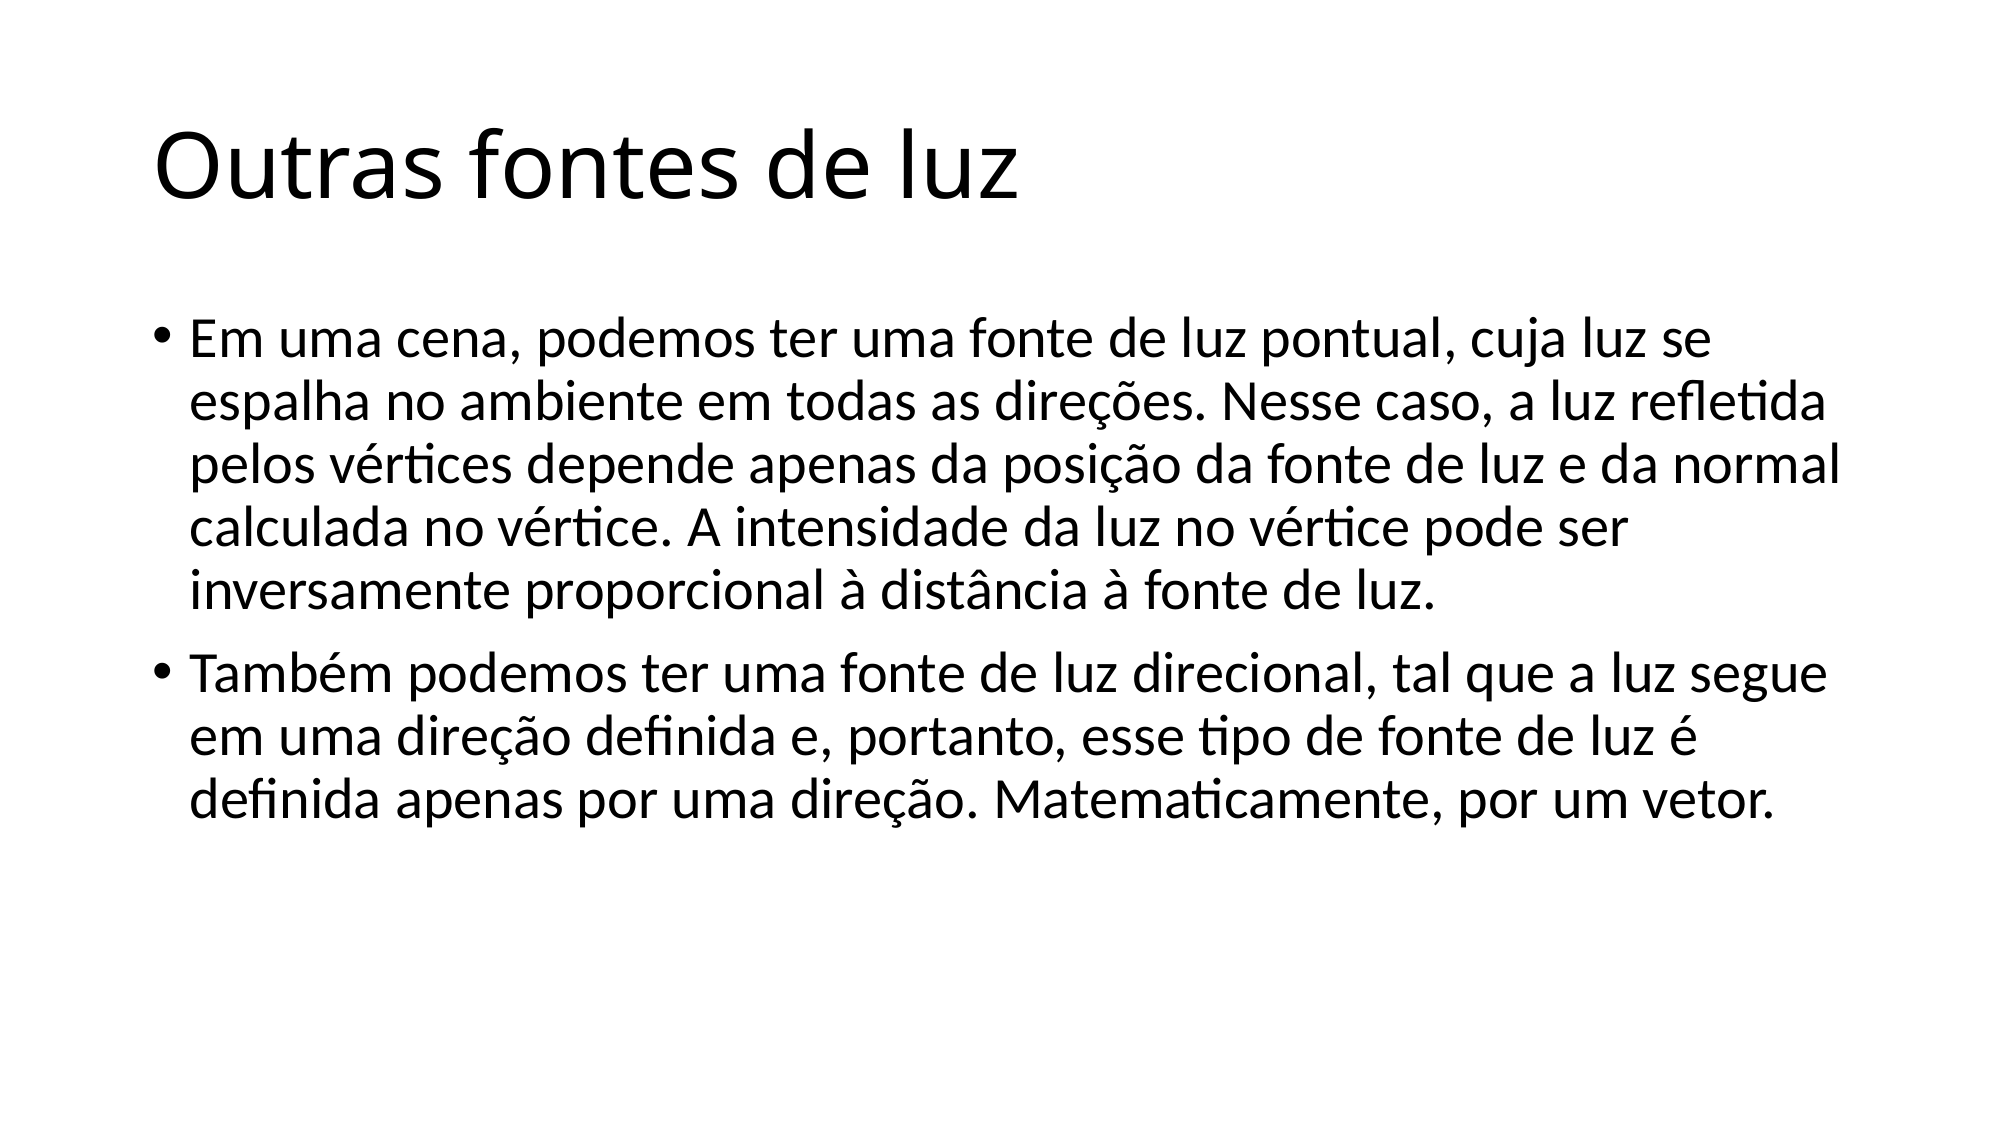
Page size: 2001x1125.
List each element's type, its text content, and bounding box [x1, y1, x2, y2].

list Em uma cena, podemos ter uma fonte de luz pontual, cuja luz se espalha no ambiente em todas as direções. Nesse caso, a luz refletida pelos vértices depende apenas da posição da fonte de luz e da normal calculada no vértice. A intensidade da luz no vértice pode ser inversamente proporcional à distância à fonte de luz. Também podemos ter uma fonte de luz direcional, tal que a luz segue em uma direção definida e, portanto, esse tipo de fonte de luz é definida apenas por uma direção. Matematicamente, por um vetor. [137, 299, 1863, 1014]
title Outras fontes de luz [137, 59, 1863, 278]
